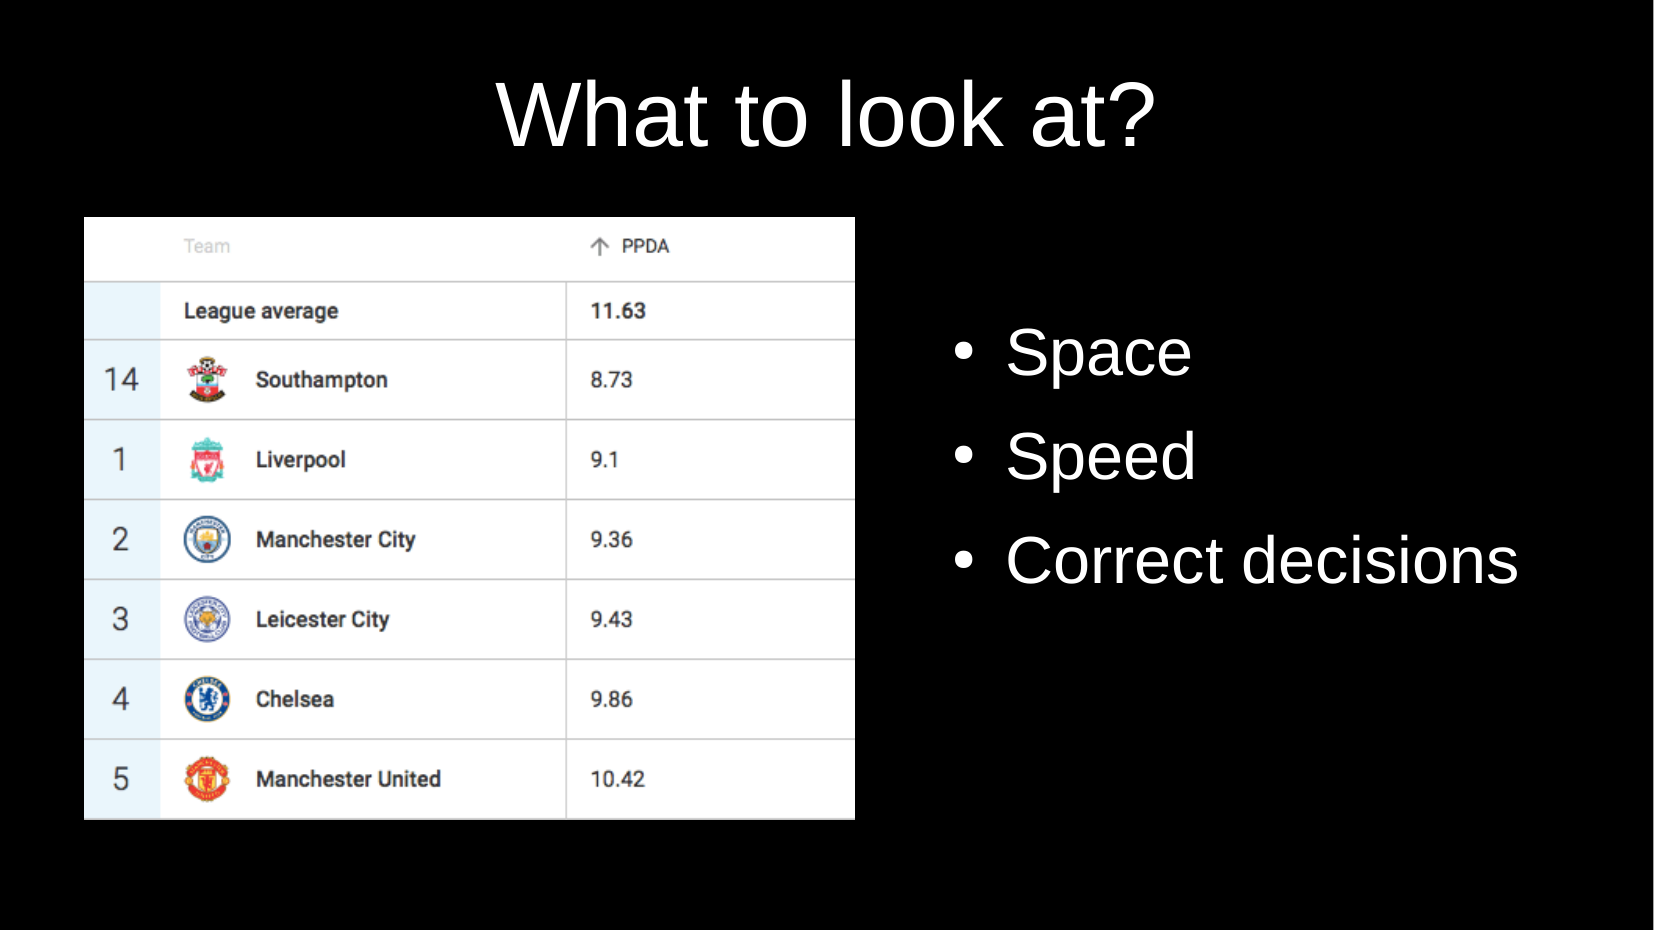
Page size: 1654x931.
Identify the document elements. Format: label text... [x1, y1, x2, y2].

picture [84, 217, 856, 820]
list Space Speed Correct decisions [934, 315, 1561, 855]
title What to look at? [82, 37, 1571, 193]
